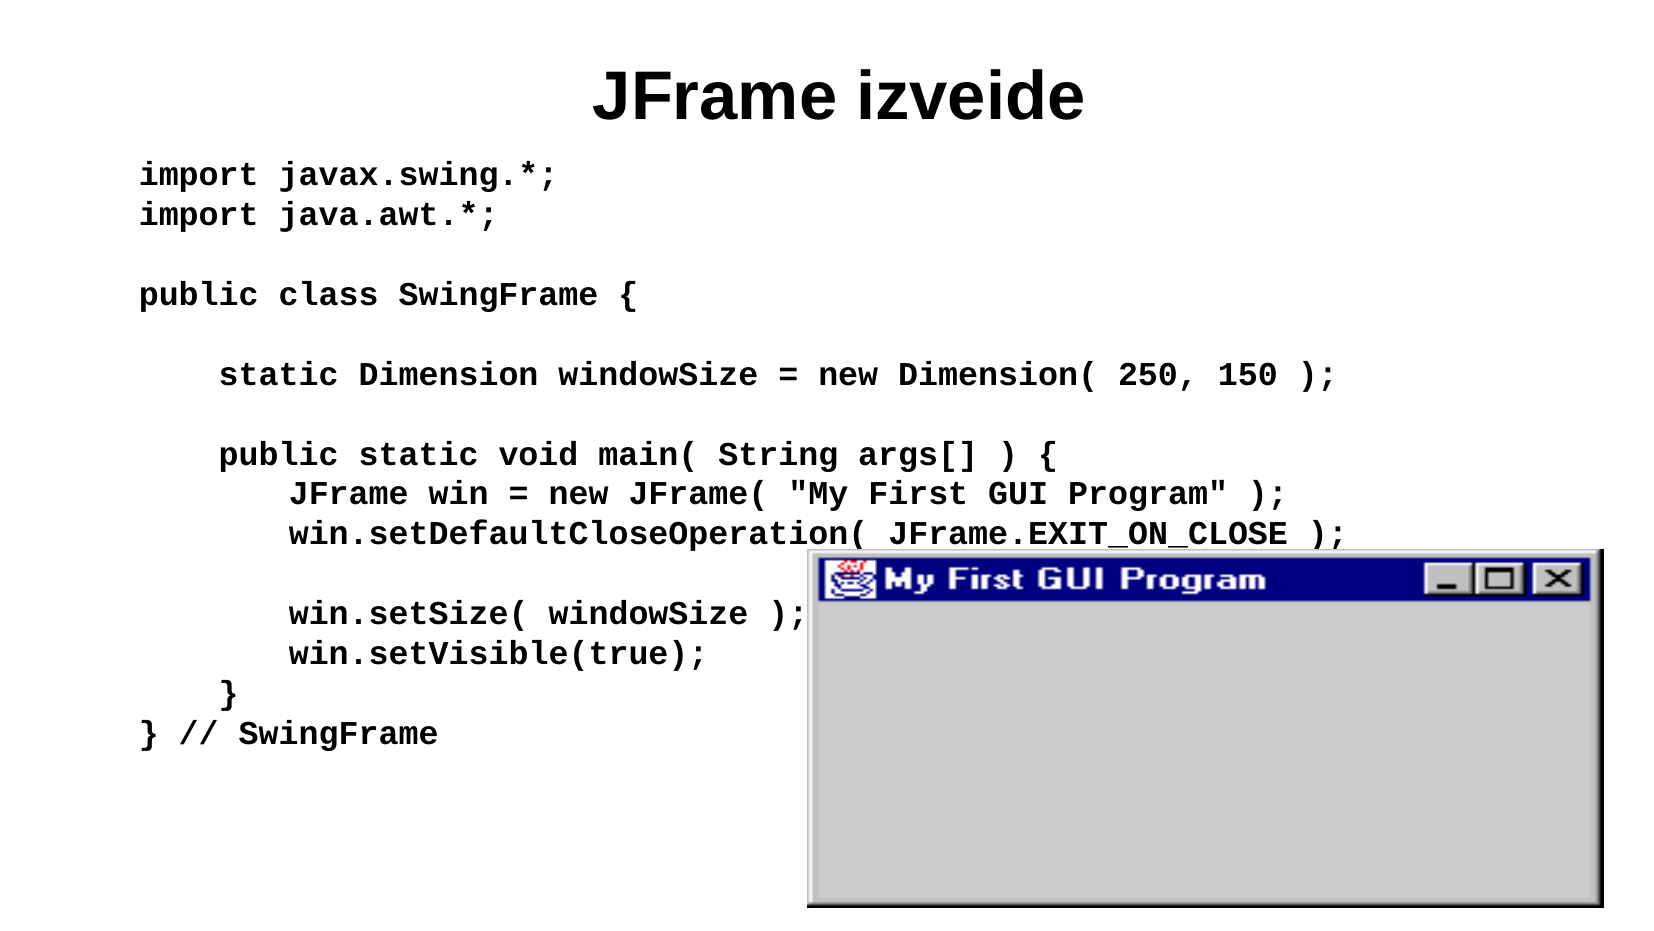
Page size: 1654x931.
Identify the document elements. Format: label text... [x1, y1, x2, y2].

title JFrame izveide [82, 37, 1571, 147]
text_box import javax.swing.*; import java.awt.*; public class SwingFrame { static Dimension windowSize = new Dimension( 250, 150 ); public static void main( String args[] ) { JFrame win = new JFrame( "My First GUI Program" ); win.setDefaultCloseOperation( JFrame.EXIT_ON_CLOSE ); win.setSize( windowSize ); win.setVisible(true); } } // SwingFrame [123, 144, 1364, 759]
picture [807, 549, 1604, 908]
